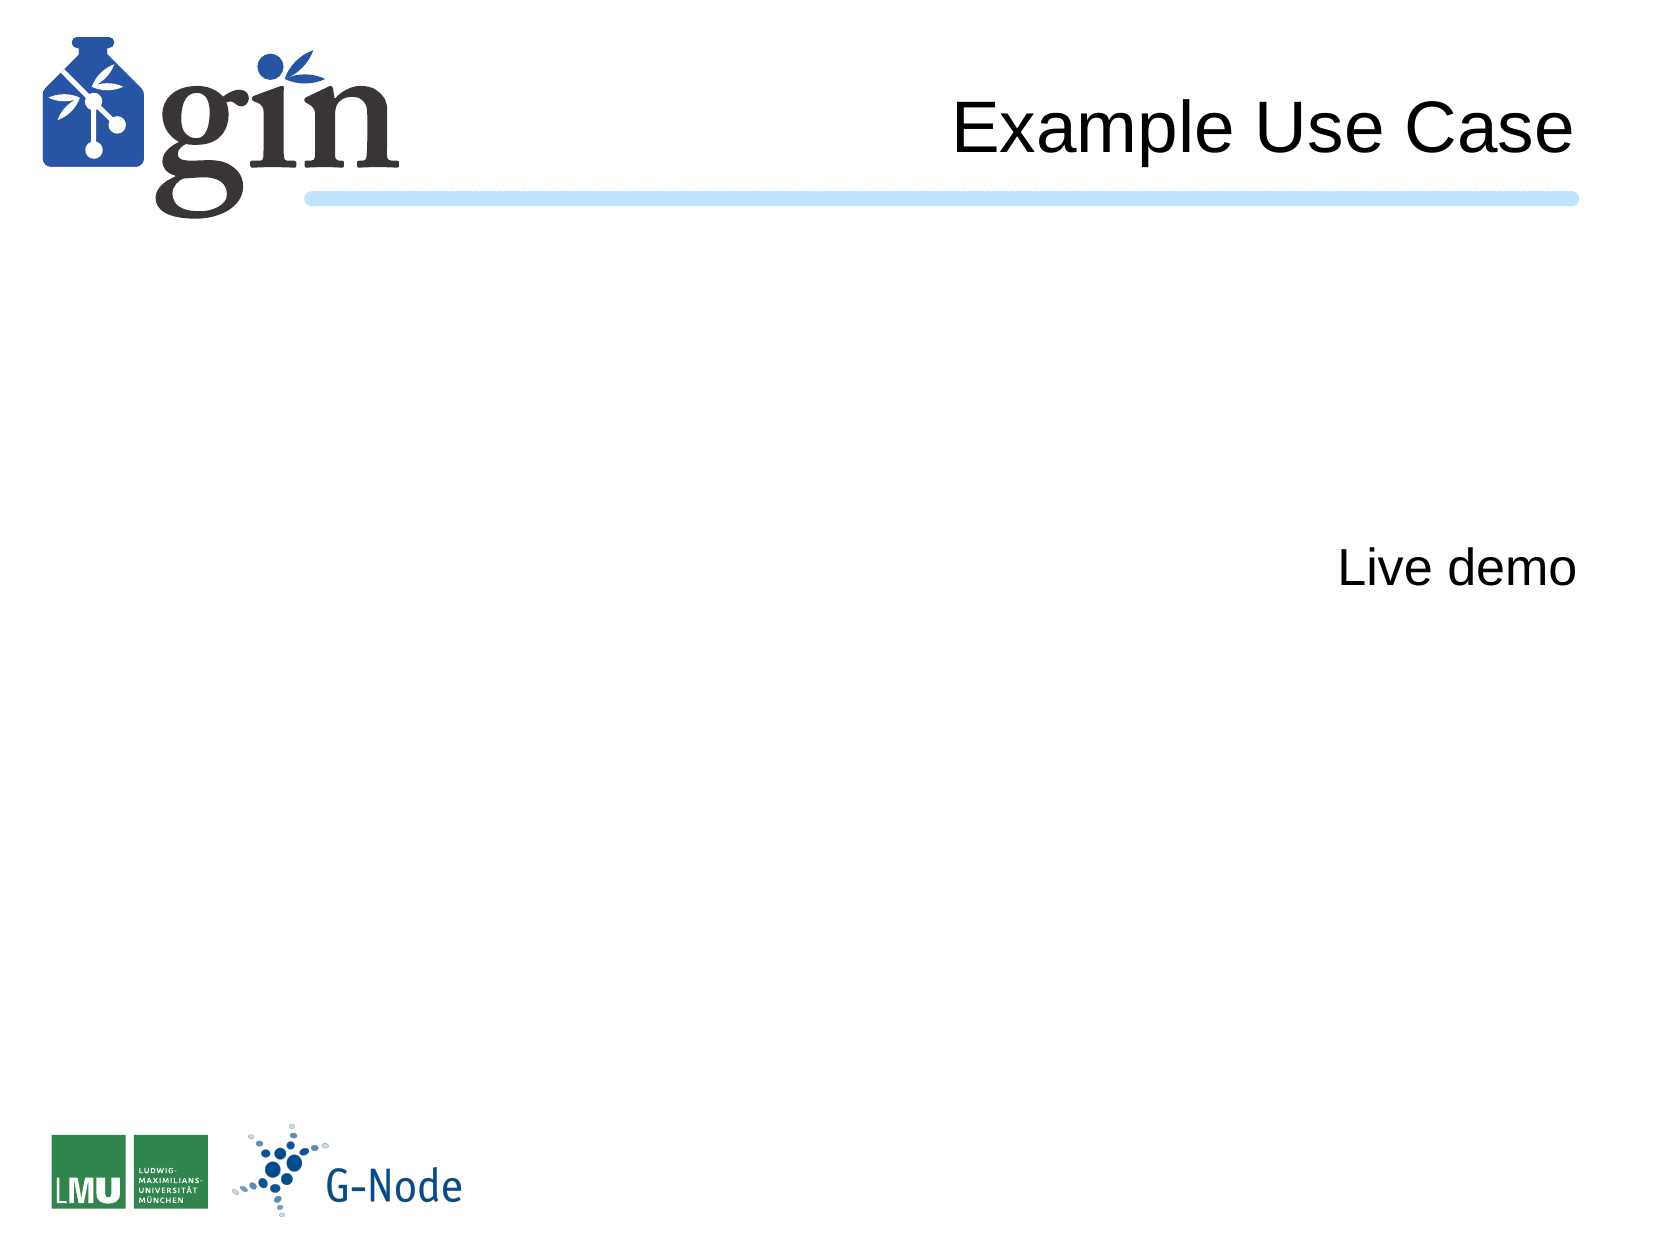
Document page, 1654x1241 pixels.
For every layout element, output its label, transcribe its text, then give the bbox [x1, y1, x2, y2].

text_box Example Use Case [87, 30, 1576, 226]
text_box Live demo [89, 449, 1578, 685]
picture [33, 30, 409, 224]
